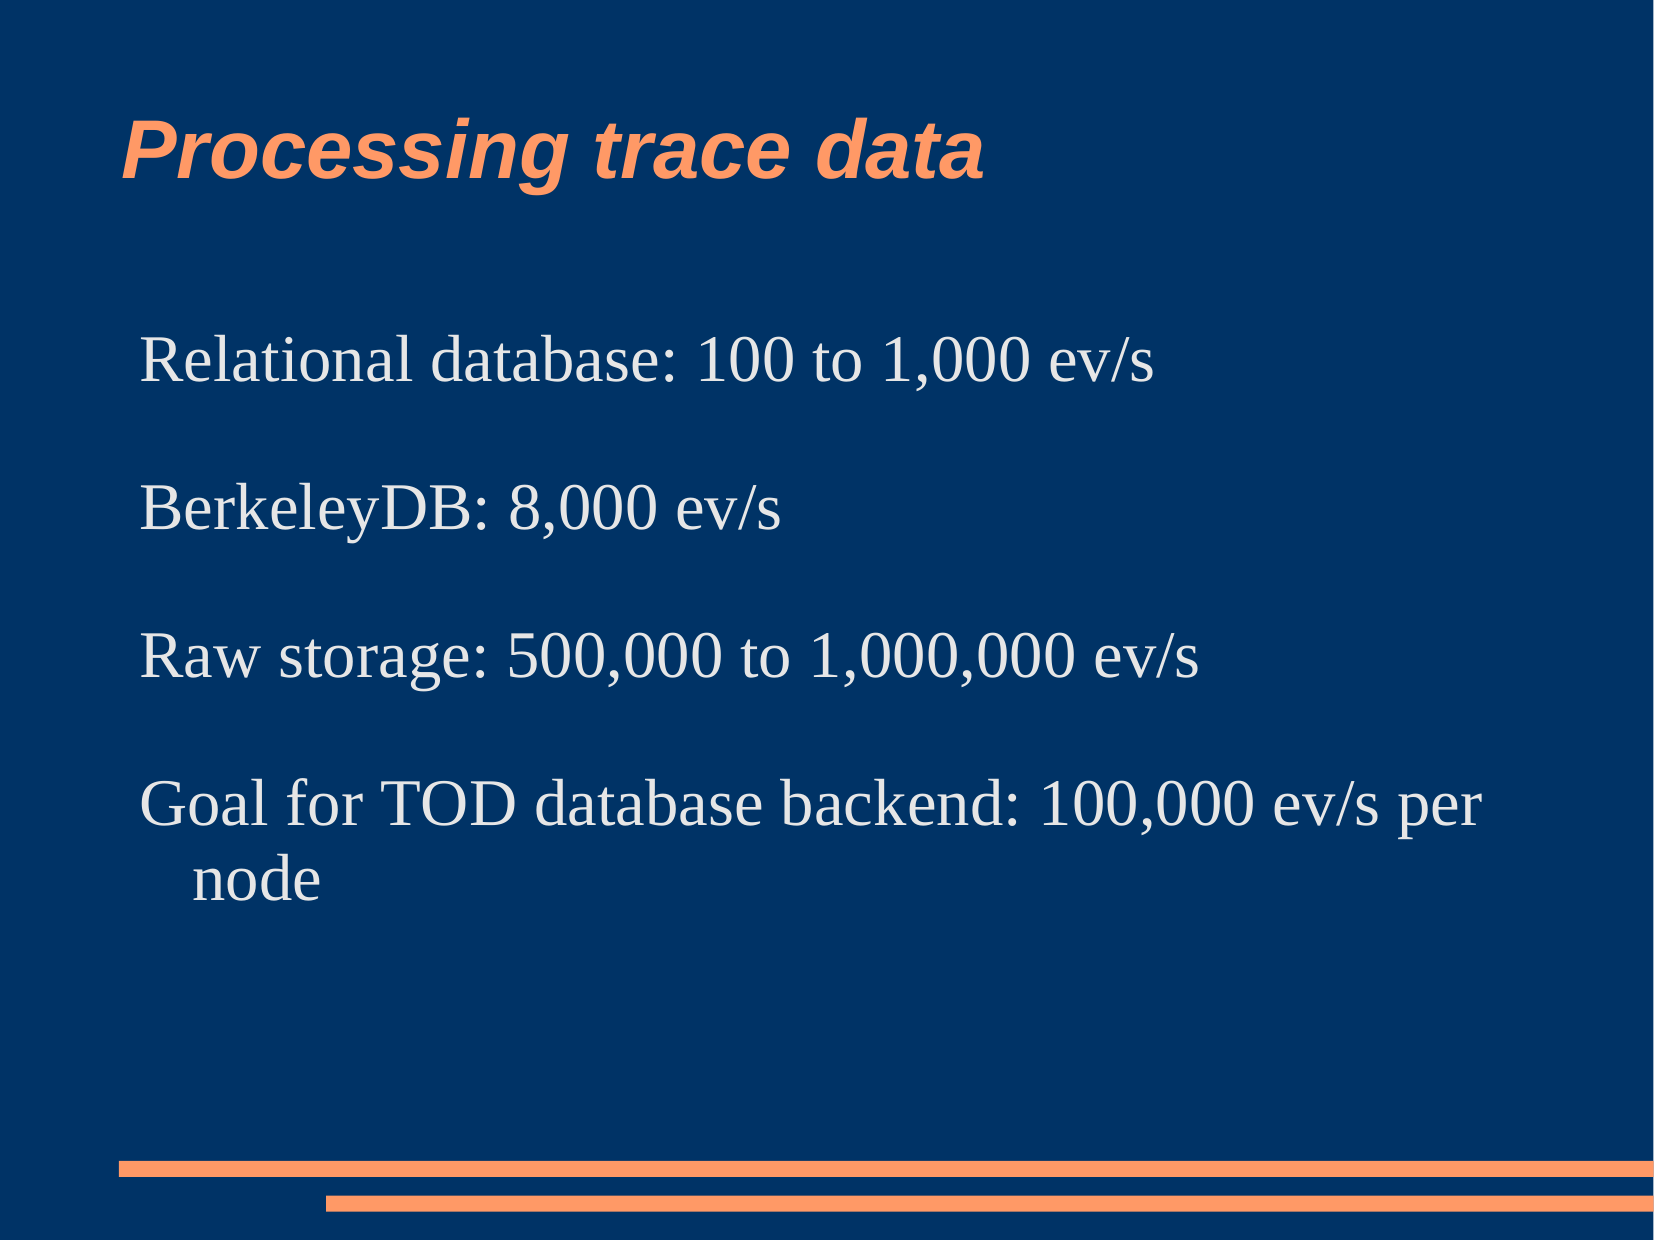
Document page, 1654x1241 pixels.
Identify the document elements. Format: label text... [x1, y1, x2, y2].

list Relational database: 100 to 1,000 ev/s BerkeleyDB: 8,000 ev/s Raw storage: 500,000 to 1,000,000 ev/s Goal for TOD database backend: 100,000 ev/s per node [121, 322, 1561, 1133]
title Processing trace data [121, 46, 1534, 254]
